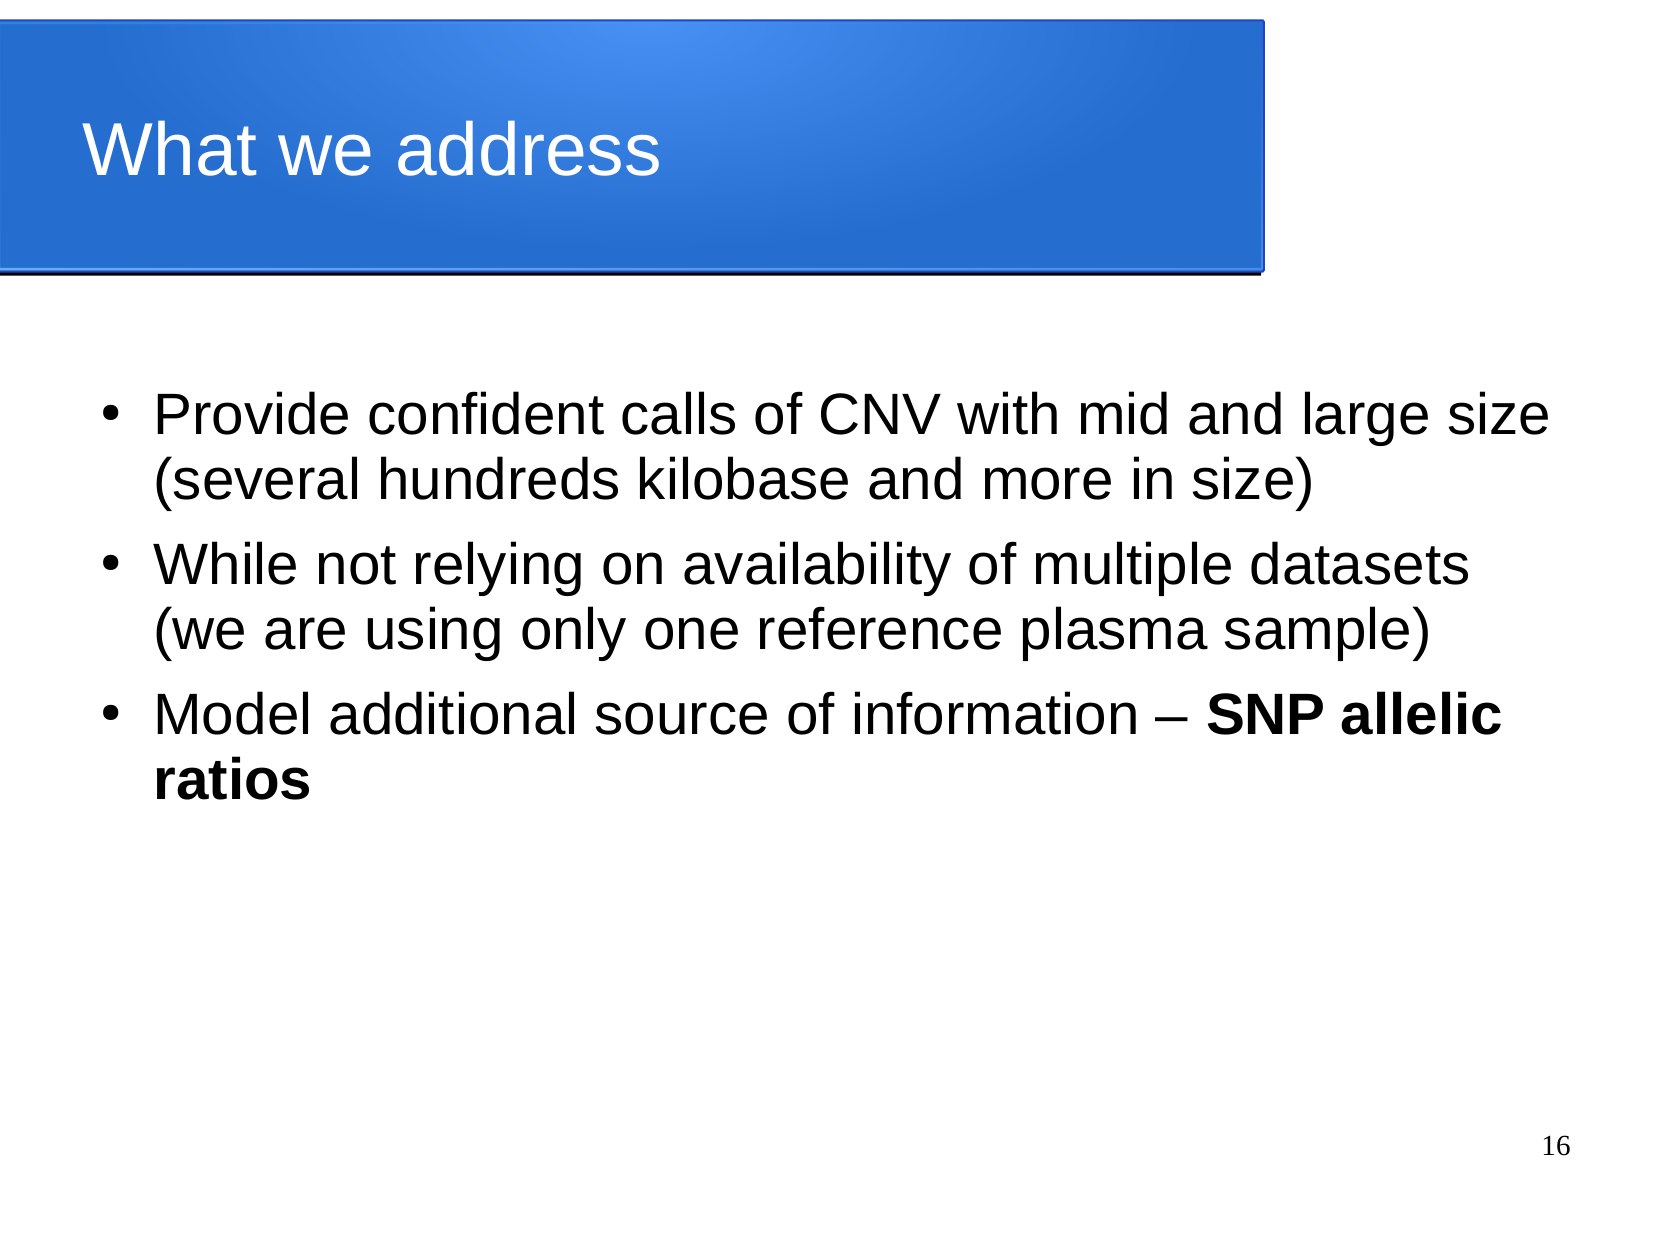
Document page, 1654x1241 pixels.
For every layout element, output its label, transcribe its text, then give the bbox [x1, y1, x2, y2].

title What we address [82, 47, 1235, 252]
list Provide confident calls of CNV with mid and large size (several hundreds kilobase and more in size) While not relying on availability of multiple datasets (we are using only one reference plasma sample) Model additional source of information – SNP allelic ratios [82, 381, 1571, 1102]
